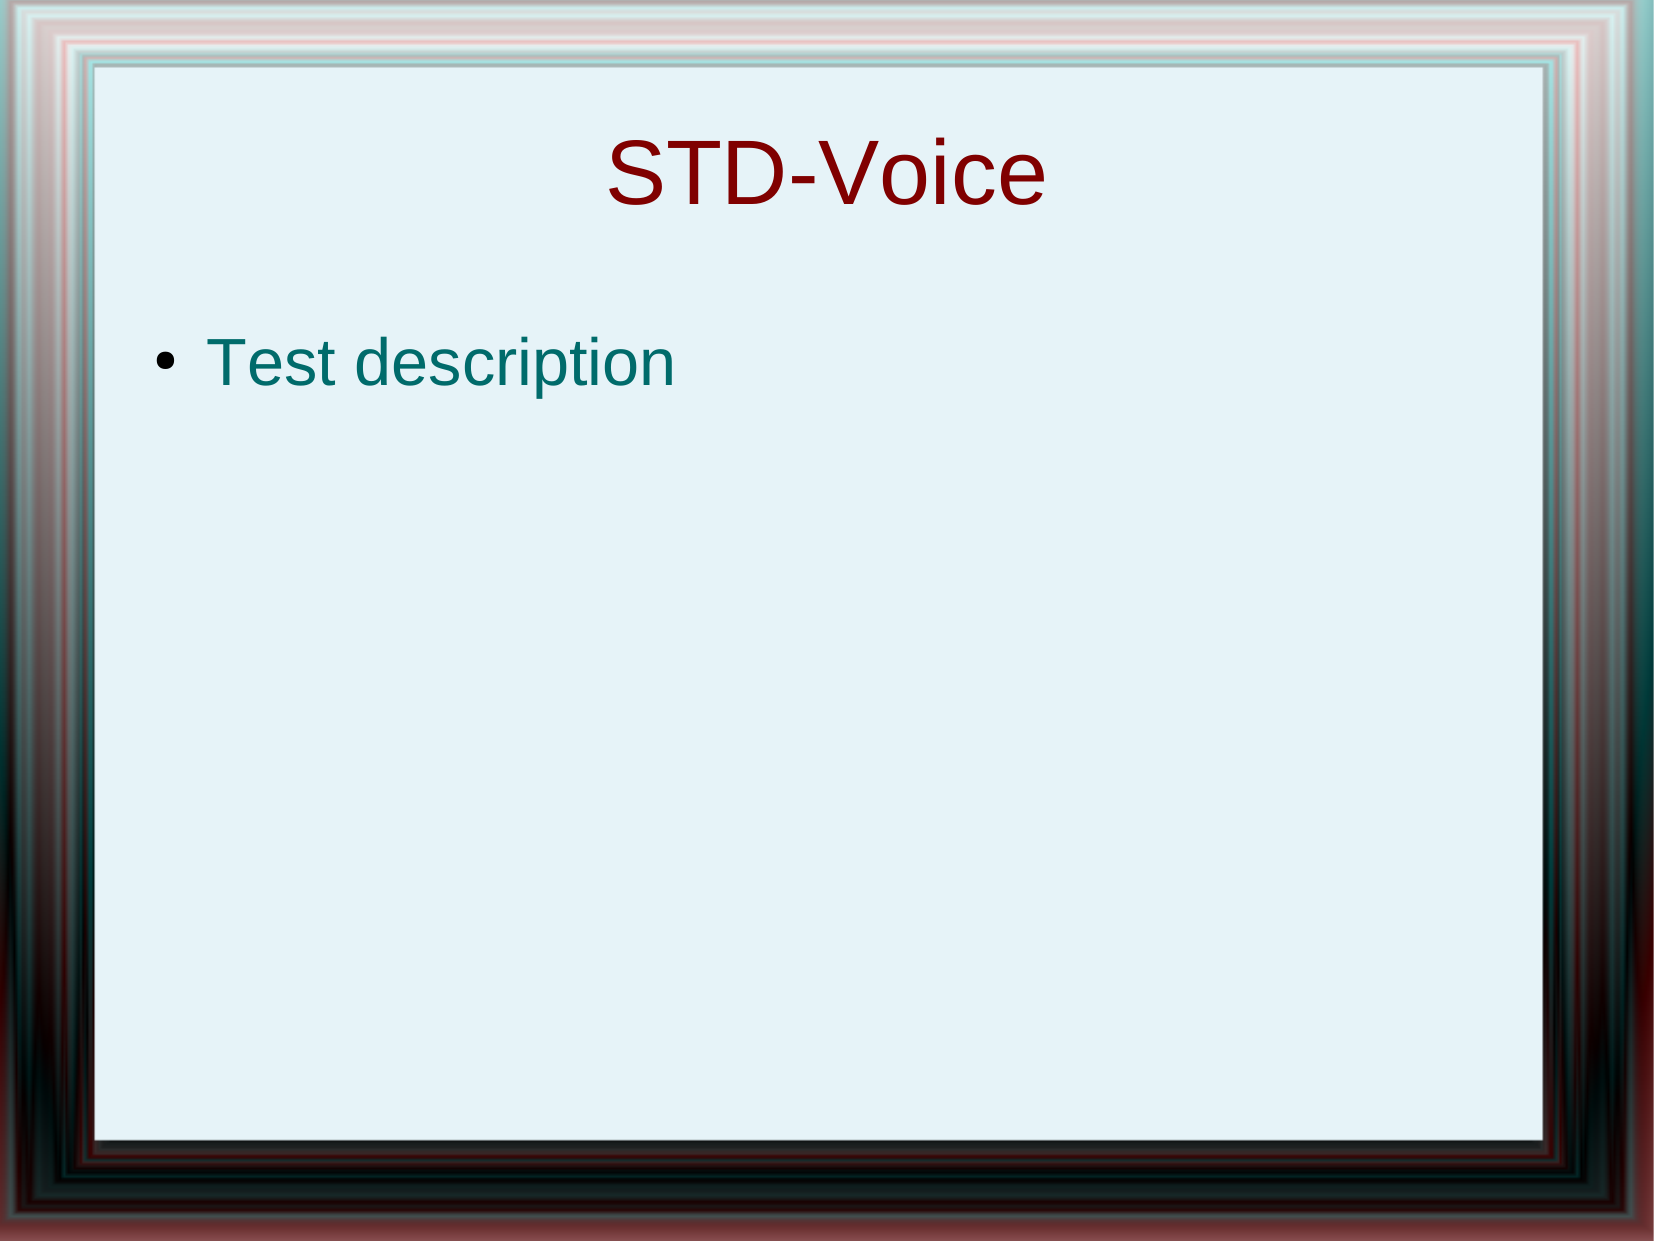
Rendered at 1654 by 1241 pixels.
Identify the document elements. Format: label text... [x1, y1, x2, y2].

title STD-Voice [118, 88, 1536, 257]
picture [0, 0, 1654, 1241]
list Test description [118, 324, 1506, 945]
